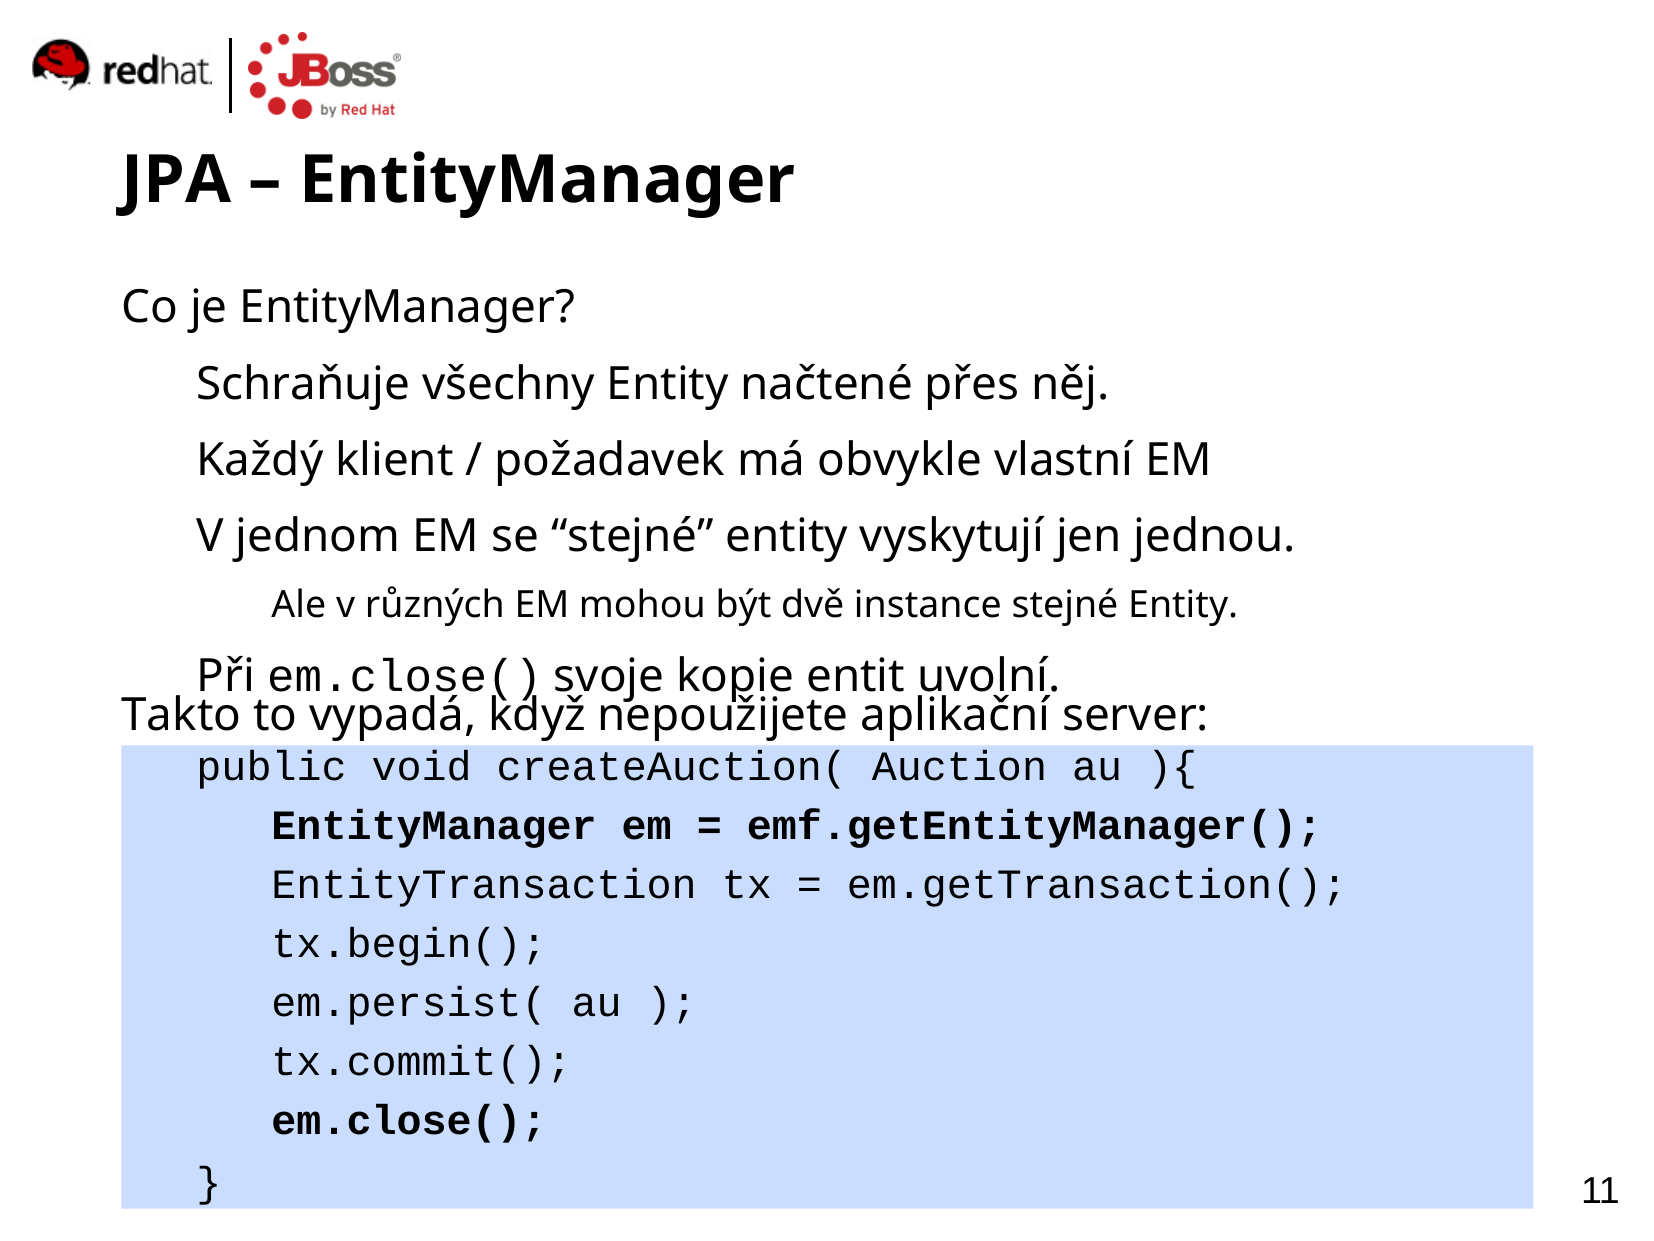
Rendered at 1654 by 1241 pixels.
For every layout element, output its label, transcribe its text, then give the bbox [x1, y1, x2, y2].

picture [248, 32, 401, 80]
list Co je EntityManager? Schraňuje všechny Entity načtené přes něj. Každý klient / požadavek má obvykle vlastní EM V jednom EM se “stejné” entity vyskytují jen jednou. Ale v různých EM mohou být dvě instance stejné Entity. Při em.close() svoje kopie entit uvolní. [121, 273, 1534, 644]
picture [31, 37, 212, 98]
list Takto to vypadá, když nepoužijete aplikační server: [121, 681, 1534, 750]
title JPA – EntityManager [121, 80, 1534, 273]
list public void createAuction( Auction au ){ EntityManager em = emf.getEntityManager(); EntityTransaction tx = em.getTransaction(); tx.begin(); em.persist( au ); tx.commit(); em.close(); } [121, 750, 1534, 1209]
